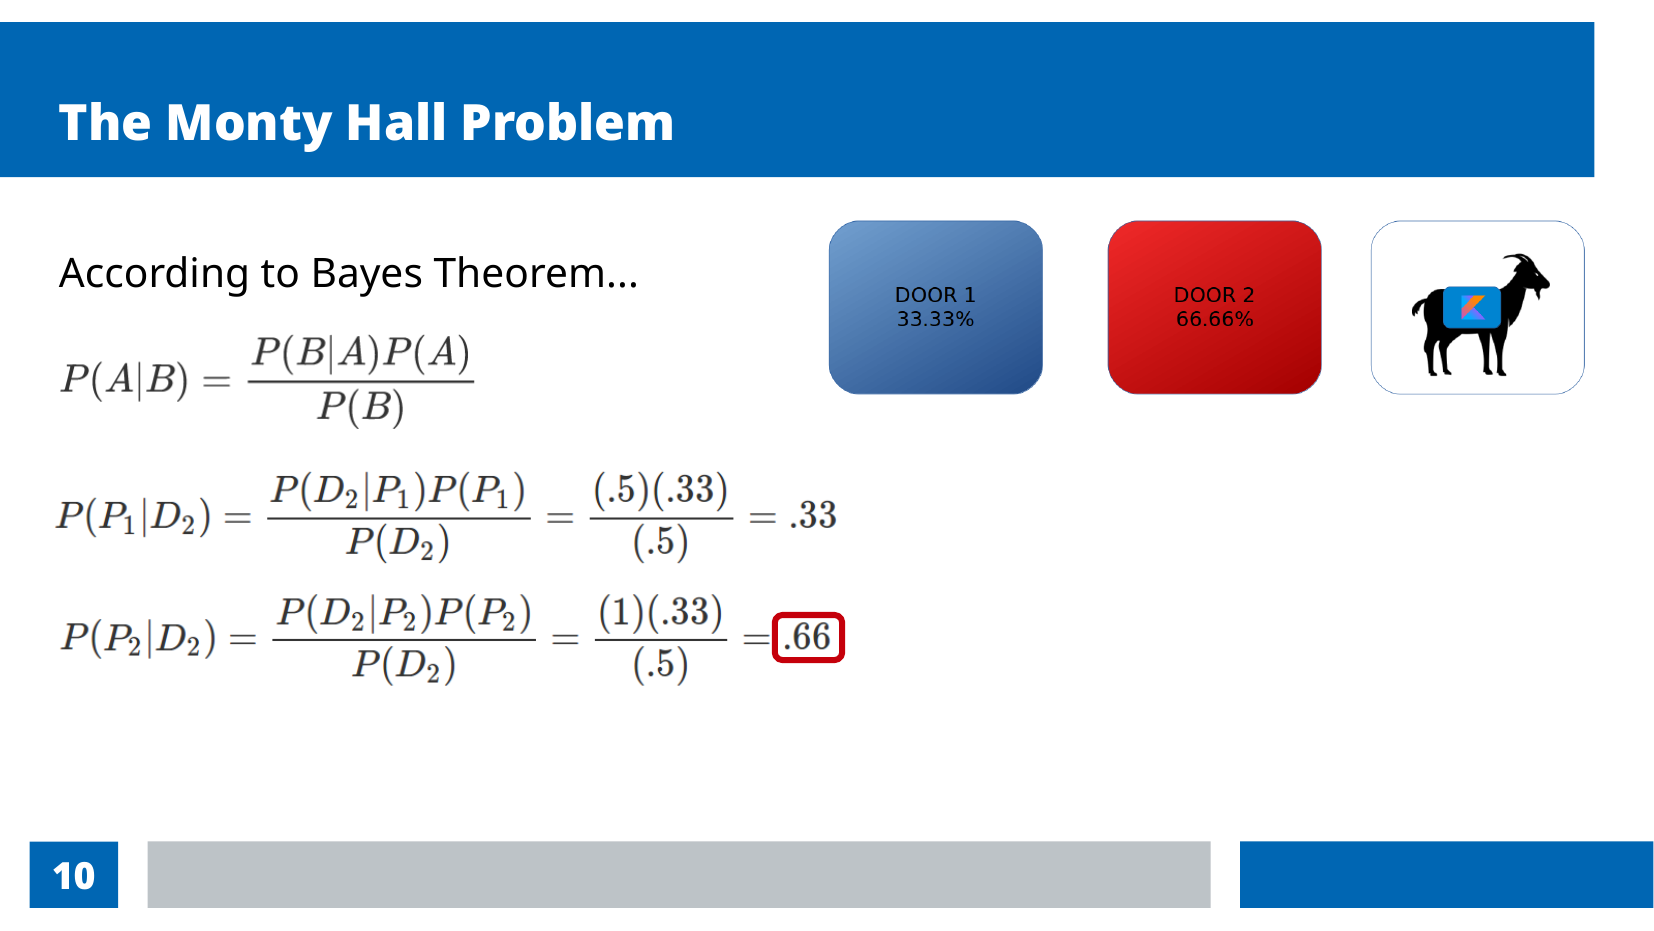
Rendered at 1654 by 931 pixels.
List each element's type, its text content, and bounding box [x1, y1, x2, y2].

picture [824, 209, 1591, 406]
picture [778, 619, 839, 657]
picture [55, 320, 488, 441]
title The Monty Hall Problem [59, 44, 1595, 156]
list According to Bayes Theorem... [59, 243, 1565, 820]
picture [45, 449, 843, 695]
